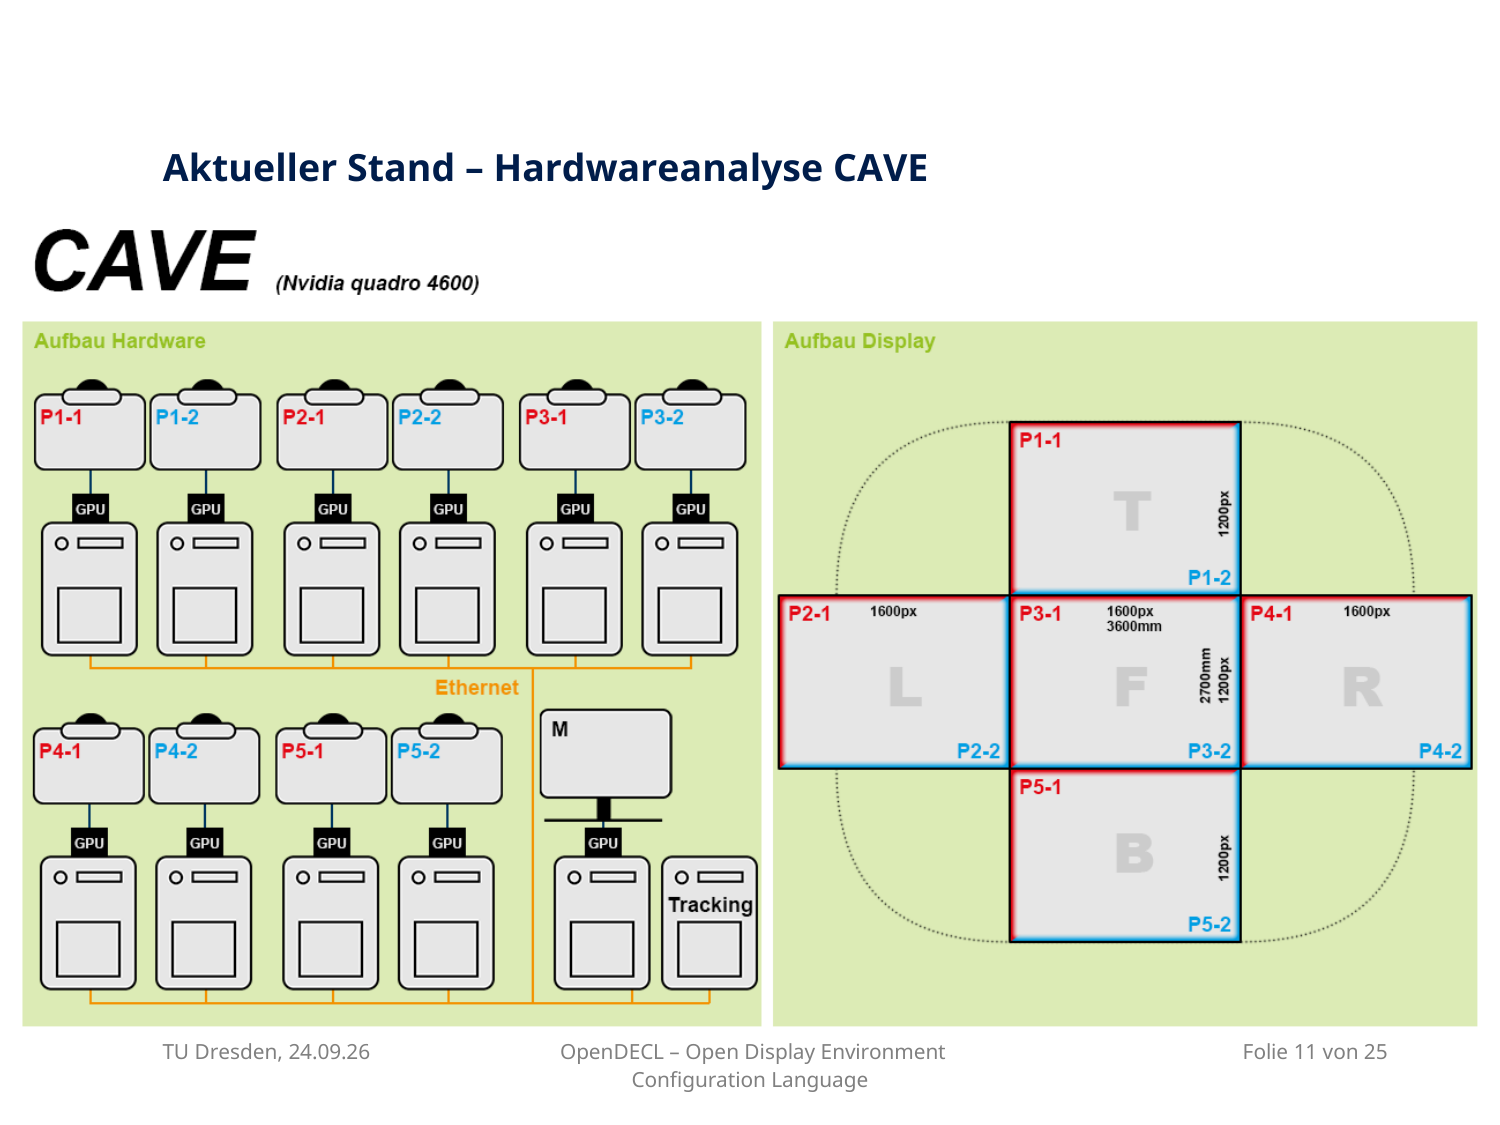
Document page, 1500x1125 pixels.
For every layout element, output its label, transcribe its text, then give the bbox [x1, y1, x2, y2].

picture [11, 206, 1489, 1038]
list Aktueller Stand – Hardwareanalyse CAVE [162, 133, 1418, 206]
